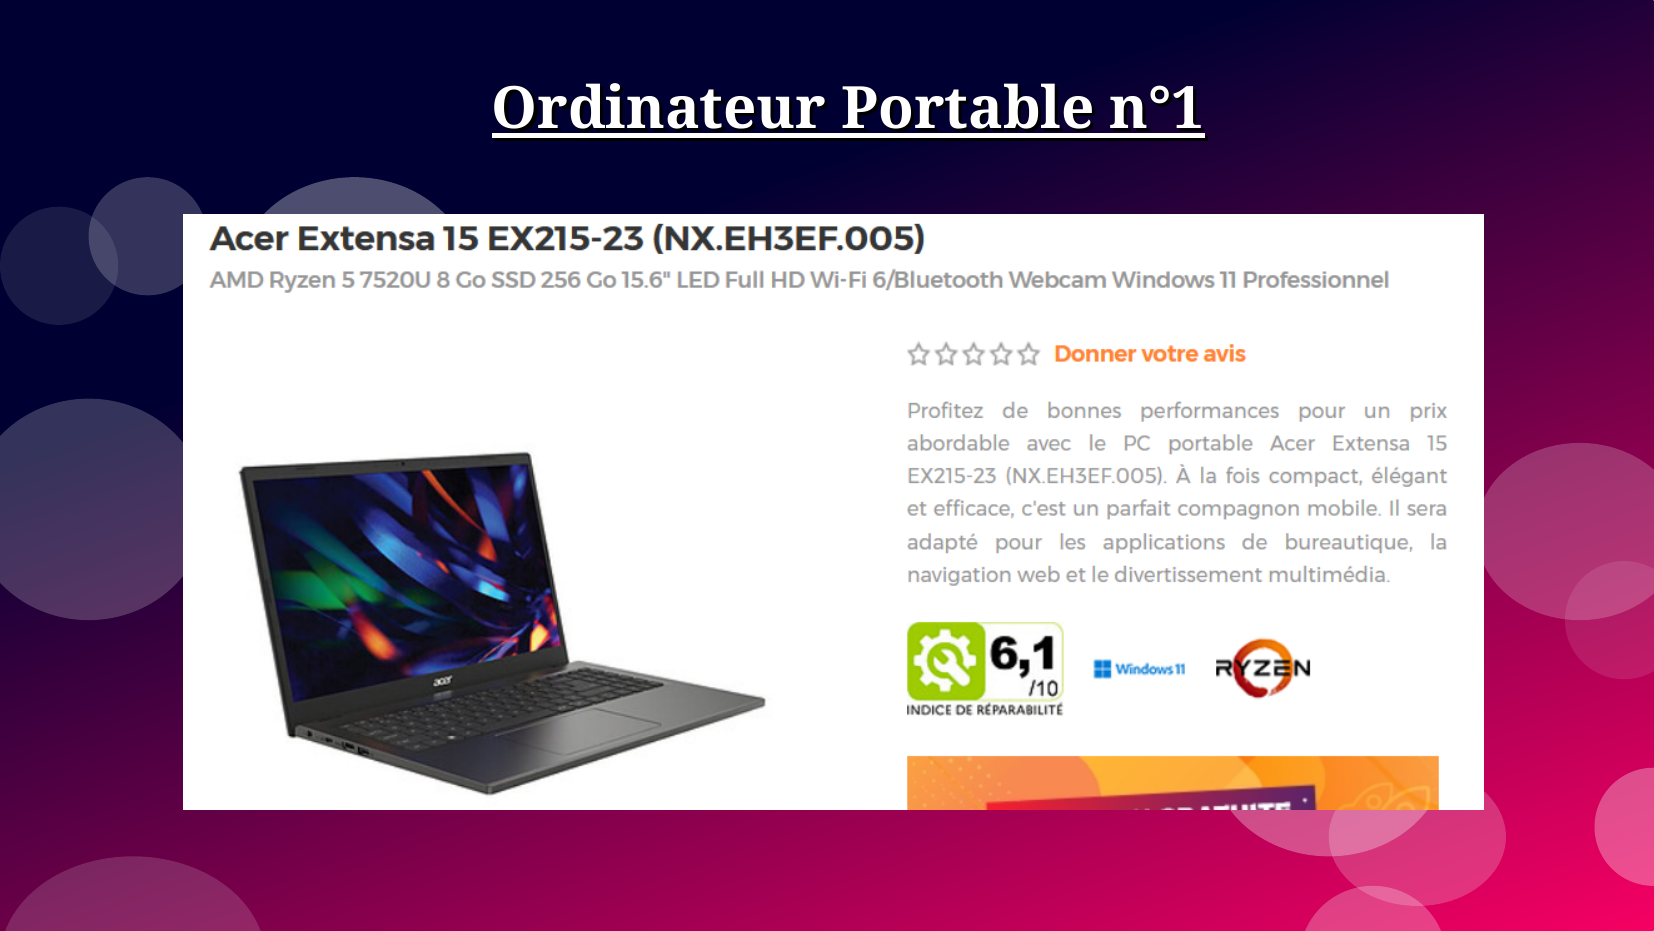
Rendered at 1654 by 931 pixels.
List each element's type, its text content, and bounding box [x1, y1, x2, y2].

text_box Ordinateur Portable n°1 [449, 59, 1247, 207]
picture [183, 214, 1484, 810]
